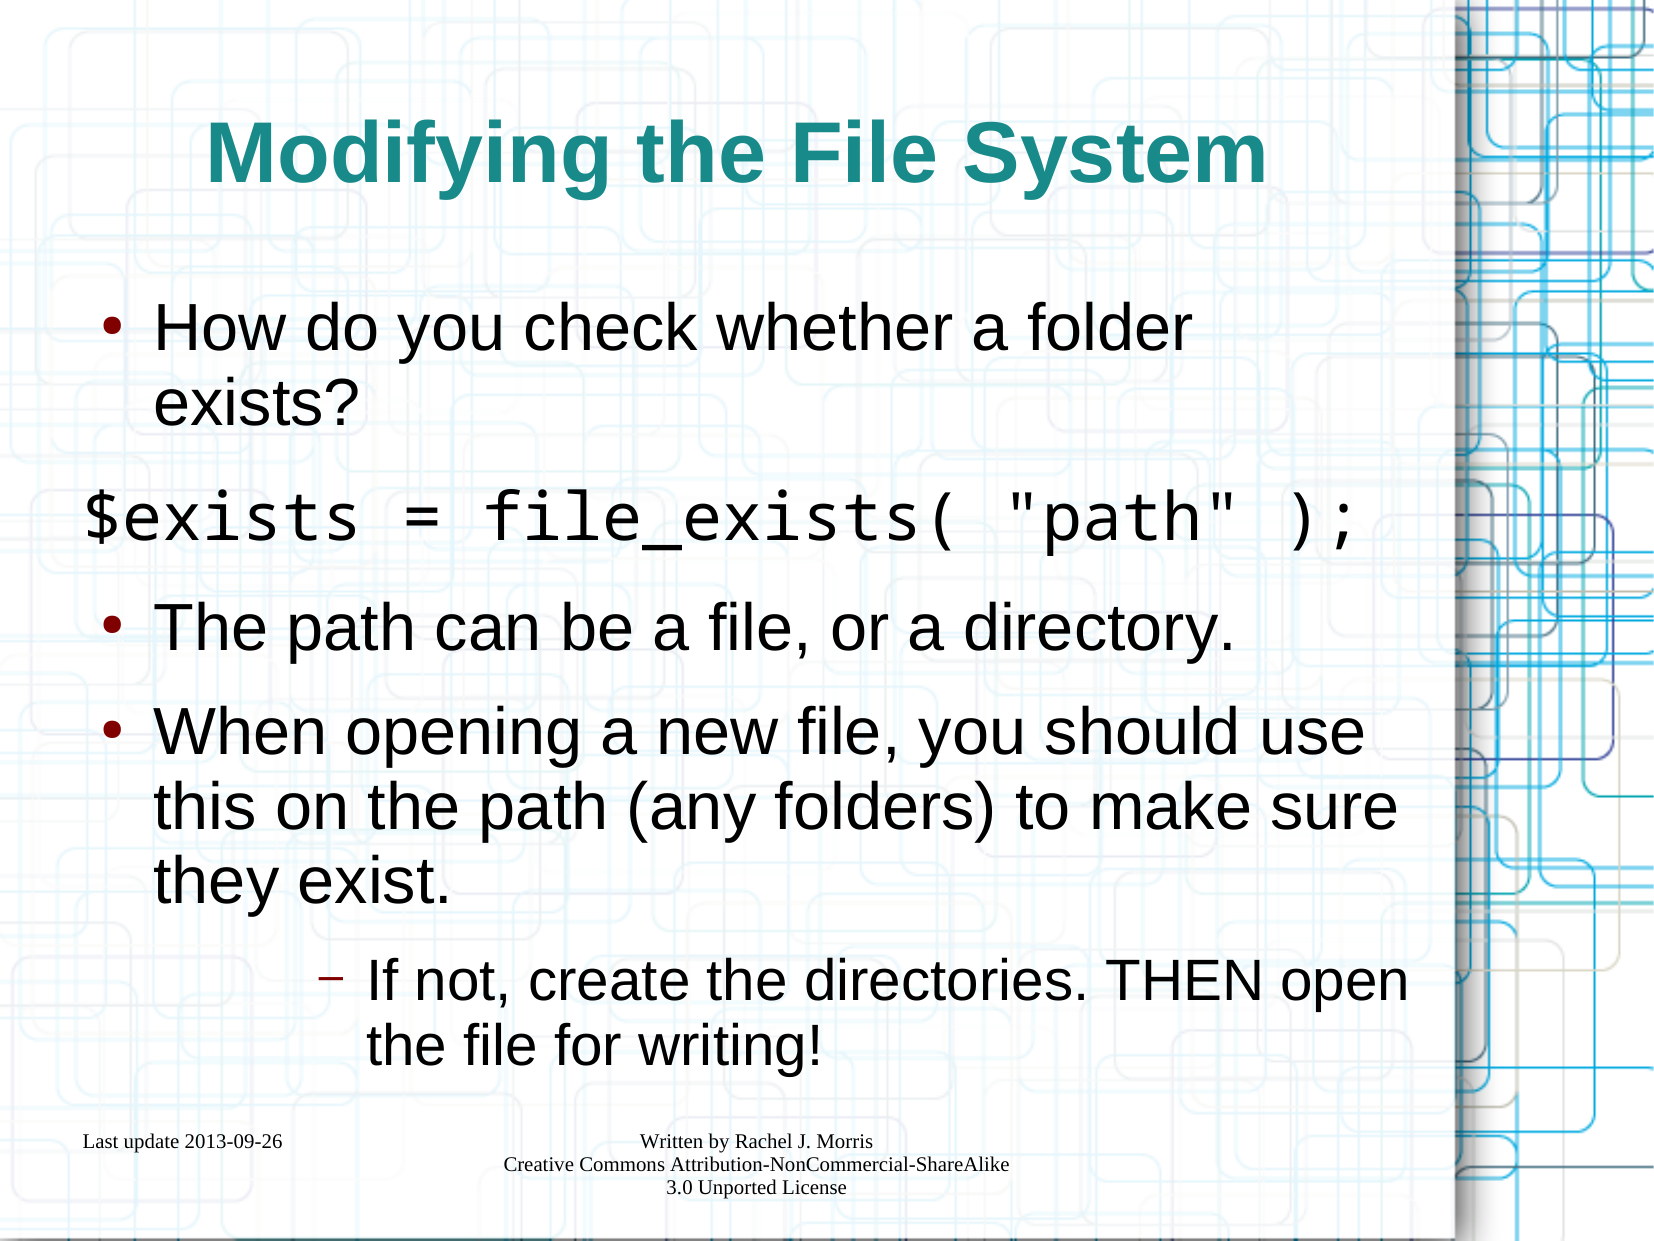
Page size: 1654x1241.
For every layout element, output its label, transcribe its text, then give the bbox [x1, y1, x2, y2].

picture [0, 0, 1654, 1241]
list How do you check whether a folder exists? $exists = file_exists( "path" ); The path can be a file, or a directory. When opening a new file, you should use this on the path (any folders) to make sure they exist. If not, create the directories. THEN open the file for writing! [82, 290, 1418, 1065]
title Modifying the File System [59, 49, 1418, 257]
